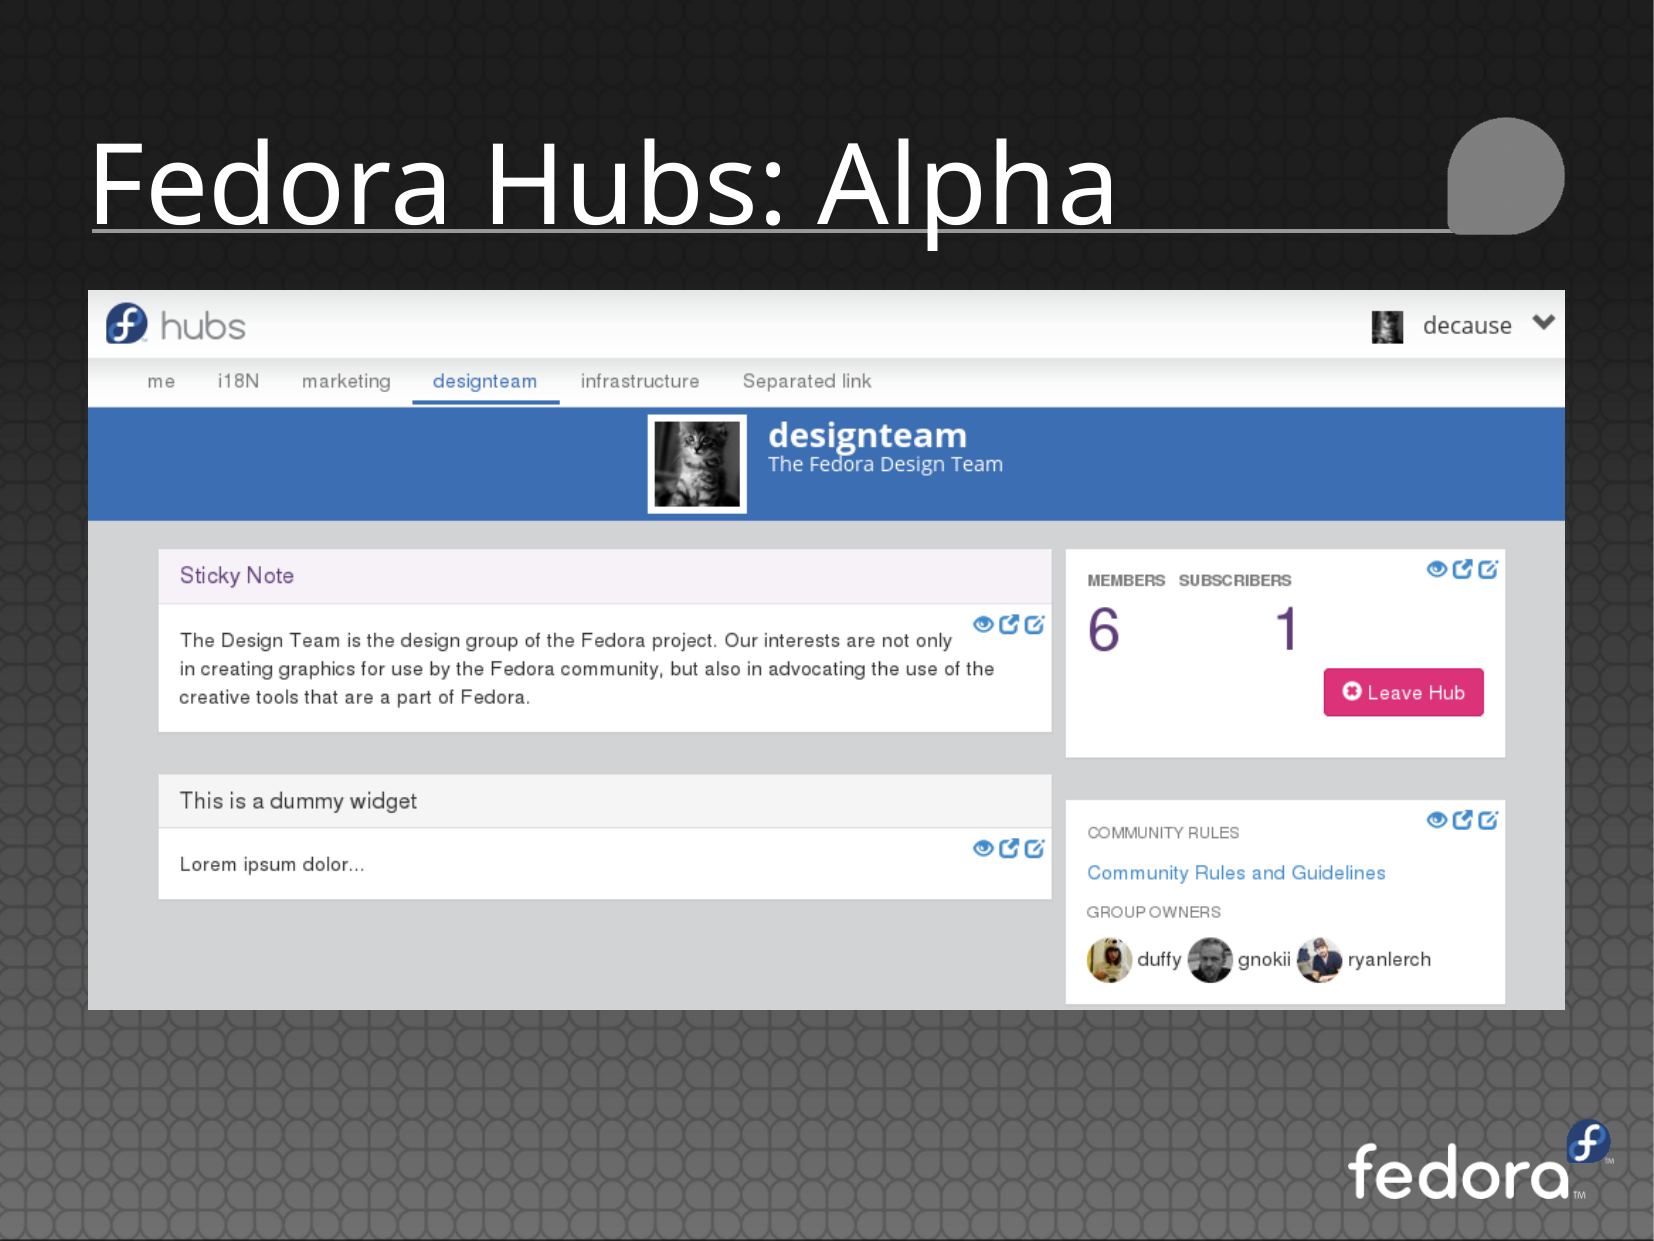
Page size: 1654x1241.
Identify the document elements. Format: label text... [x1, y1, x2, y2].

picture [0, 0, 1654, 1241]
title Fedora Hubs: Alpha [86, 112, 1576, 249]
